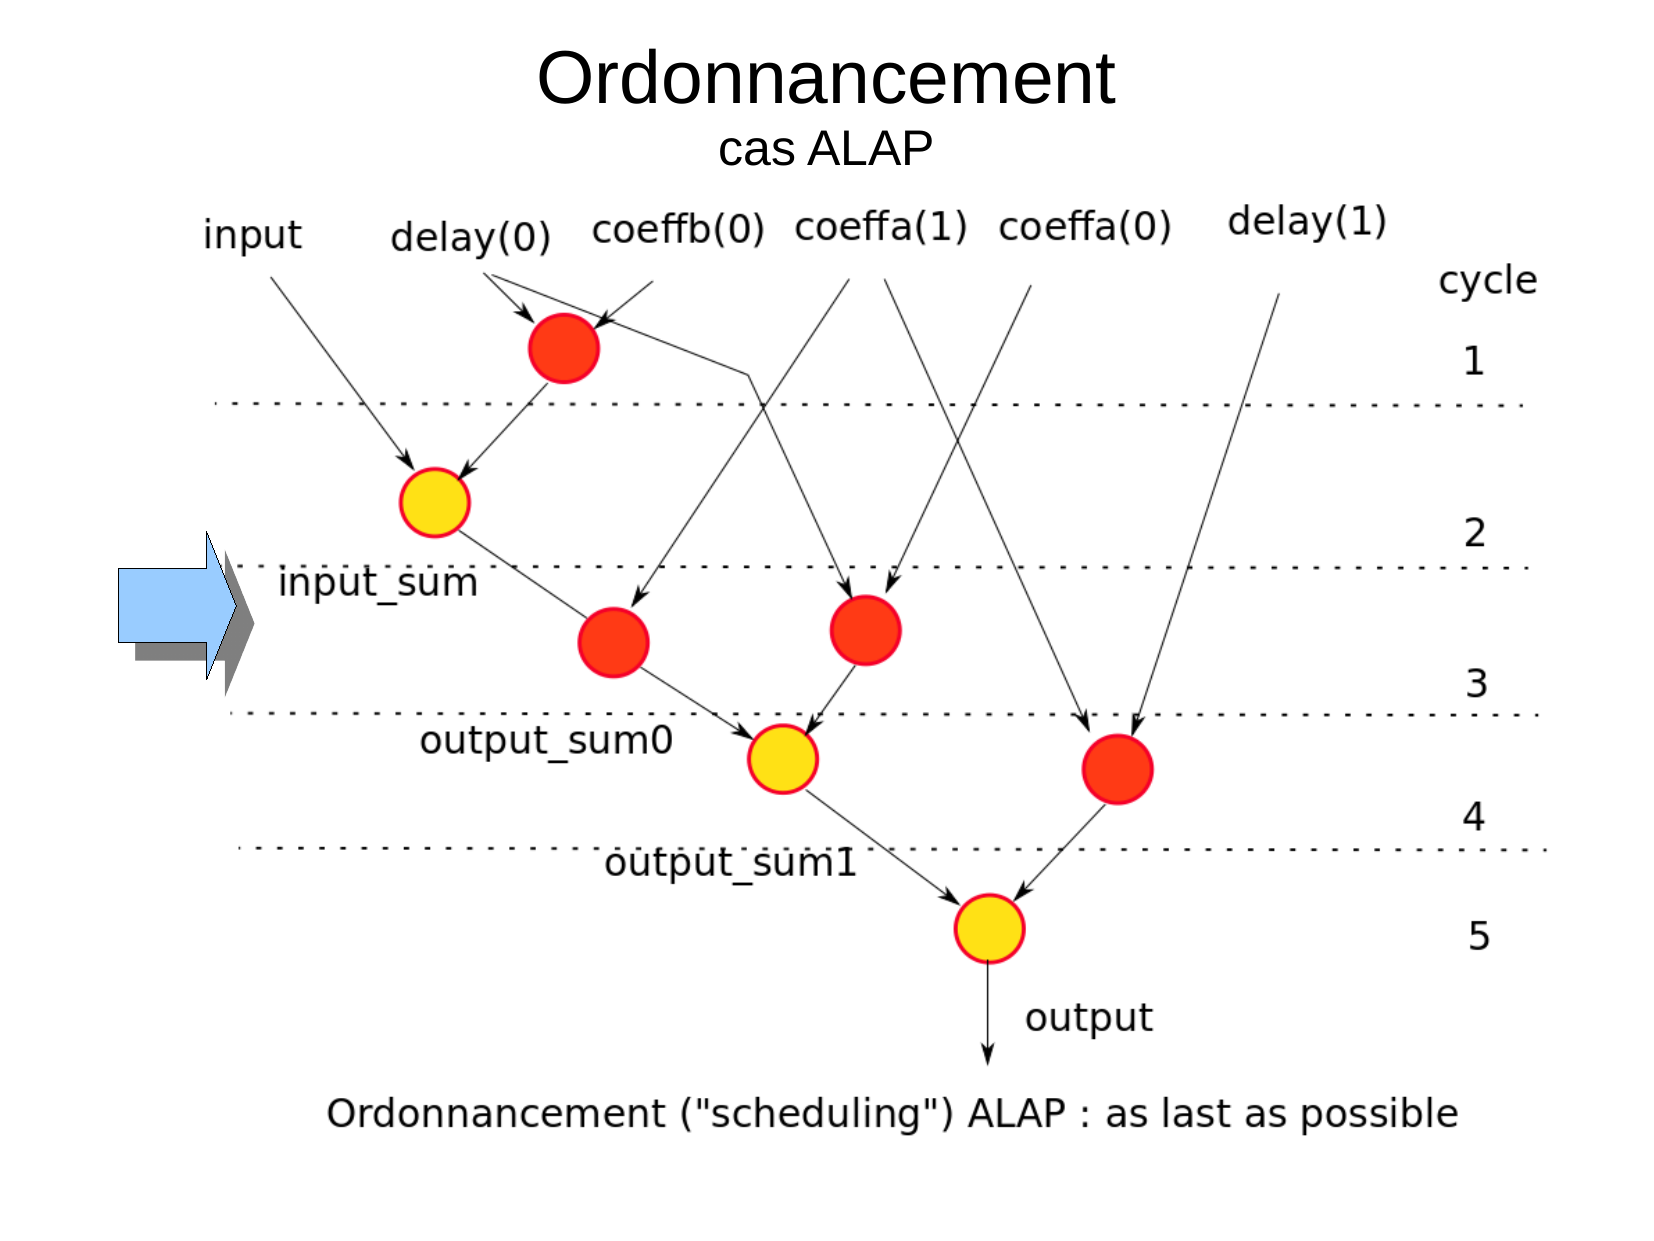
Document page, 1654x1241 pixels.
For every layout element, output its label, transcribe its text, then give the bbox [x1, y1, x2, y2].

text_box [118, 531, 237, 680]
title Ordonnancement cas ALAP [82, 9, 1571, 202]
picture [118, 177, 1580, 1200]
